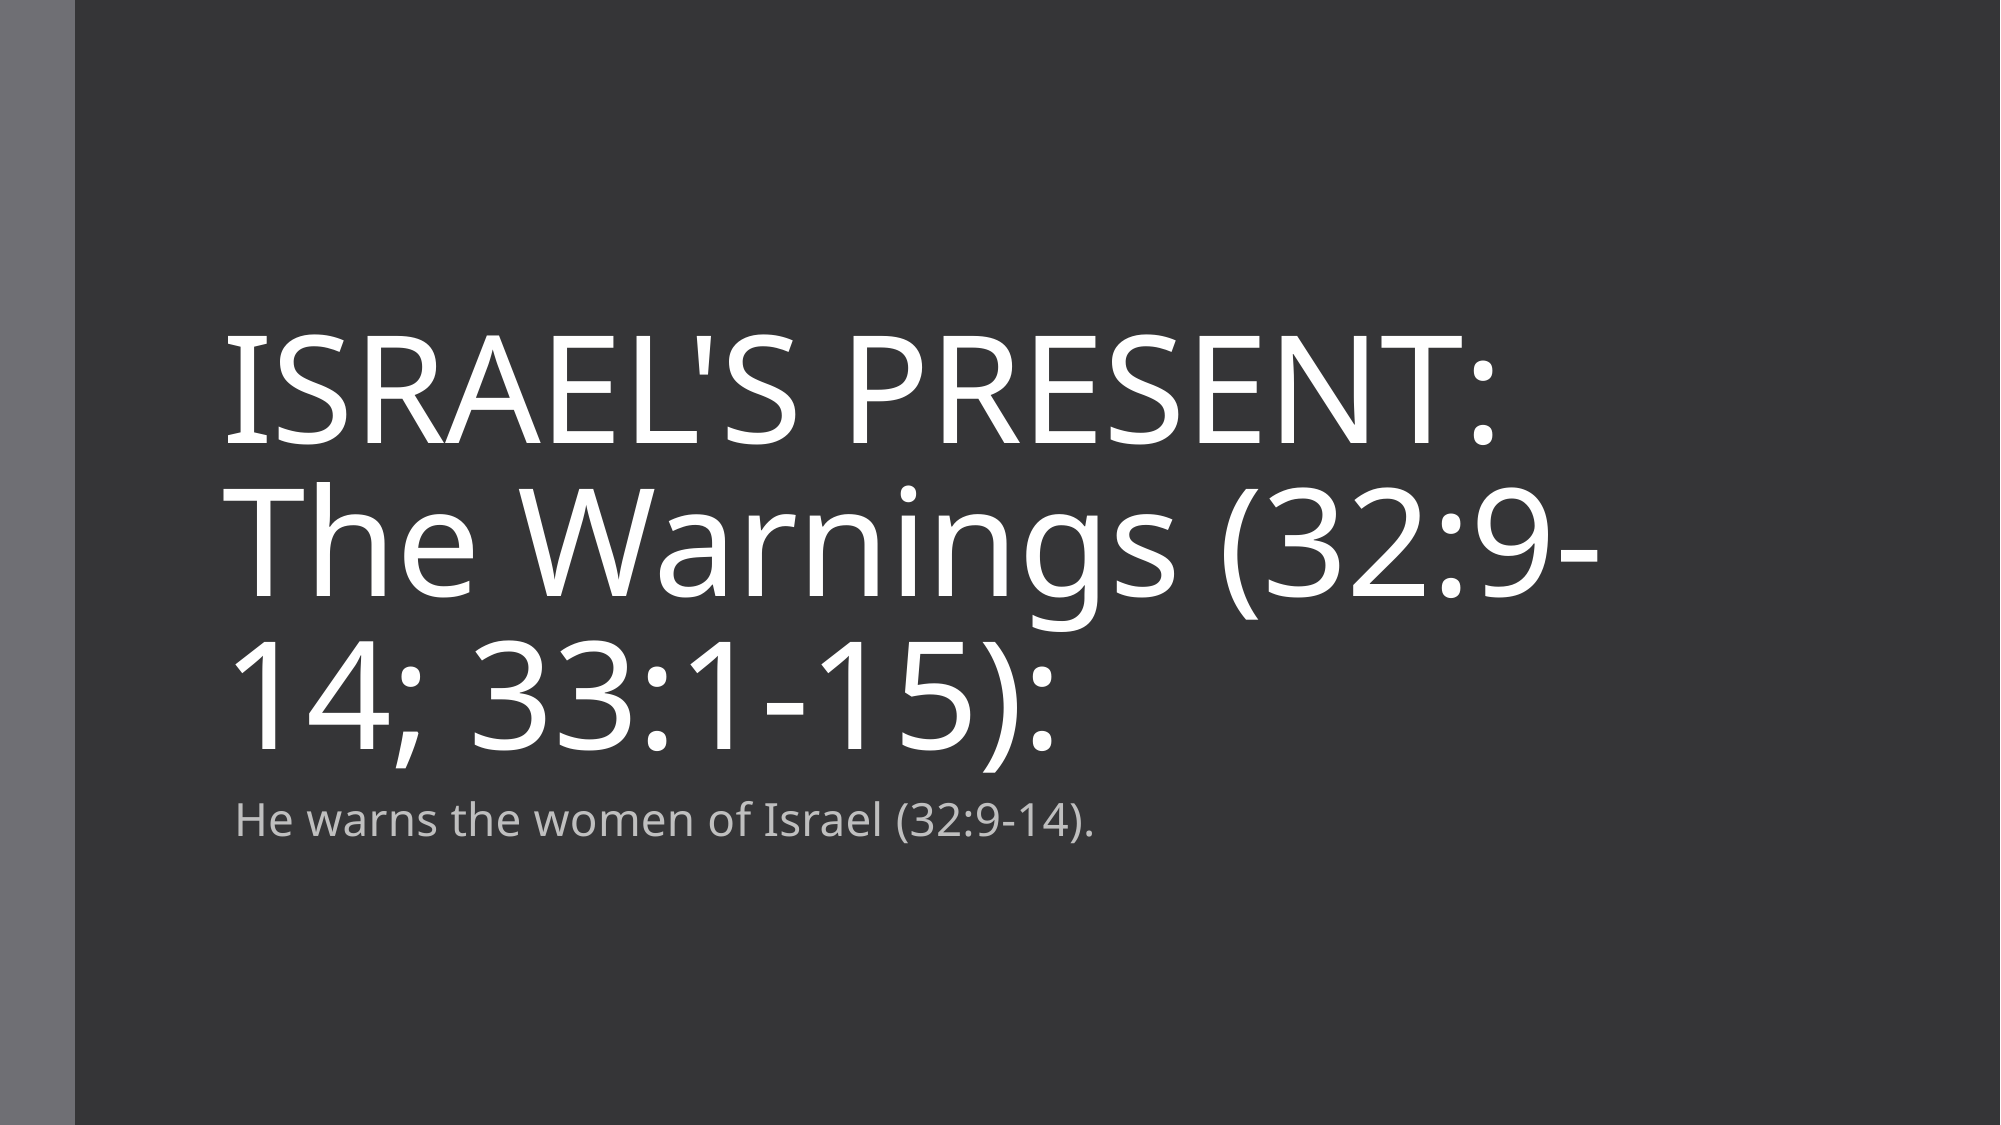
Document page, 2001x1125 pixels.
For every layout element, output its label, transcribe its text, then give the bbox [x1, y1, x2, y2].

title ISRAEL'S PRESENT: The Warnings (32:9-14; 33:1-15): [206, 124, 1752, 787]
subtitle He warns the women of Israel (32:9-14). [206, 787, 1752, 1066]
